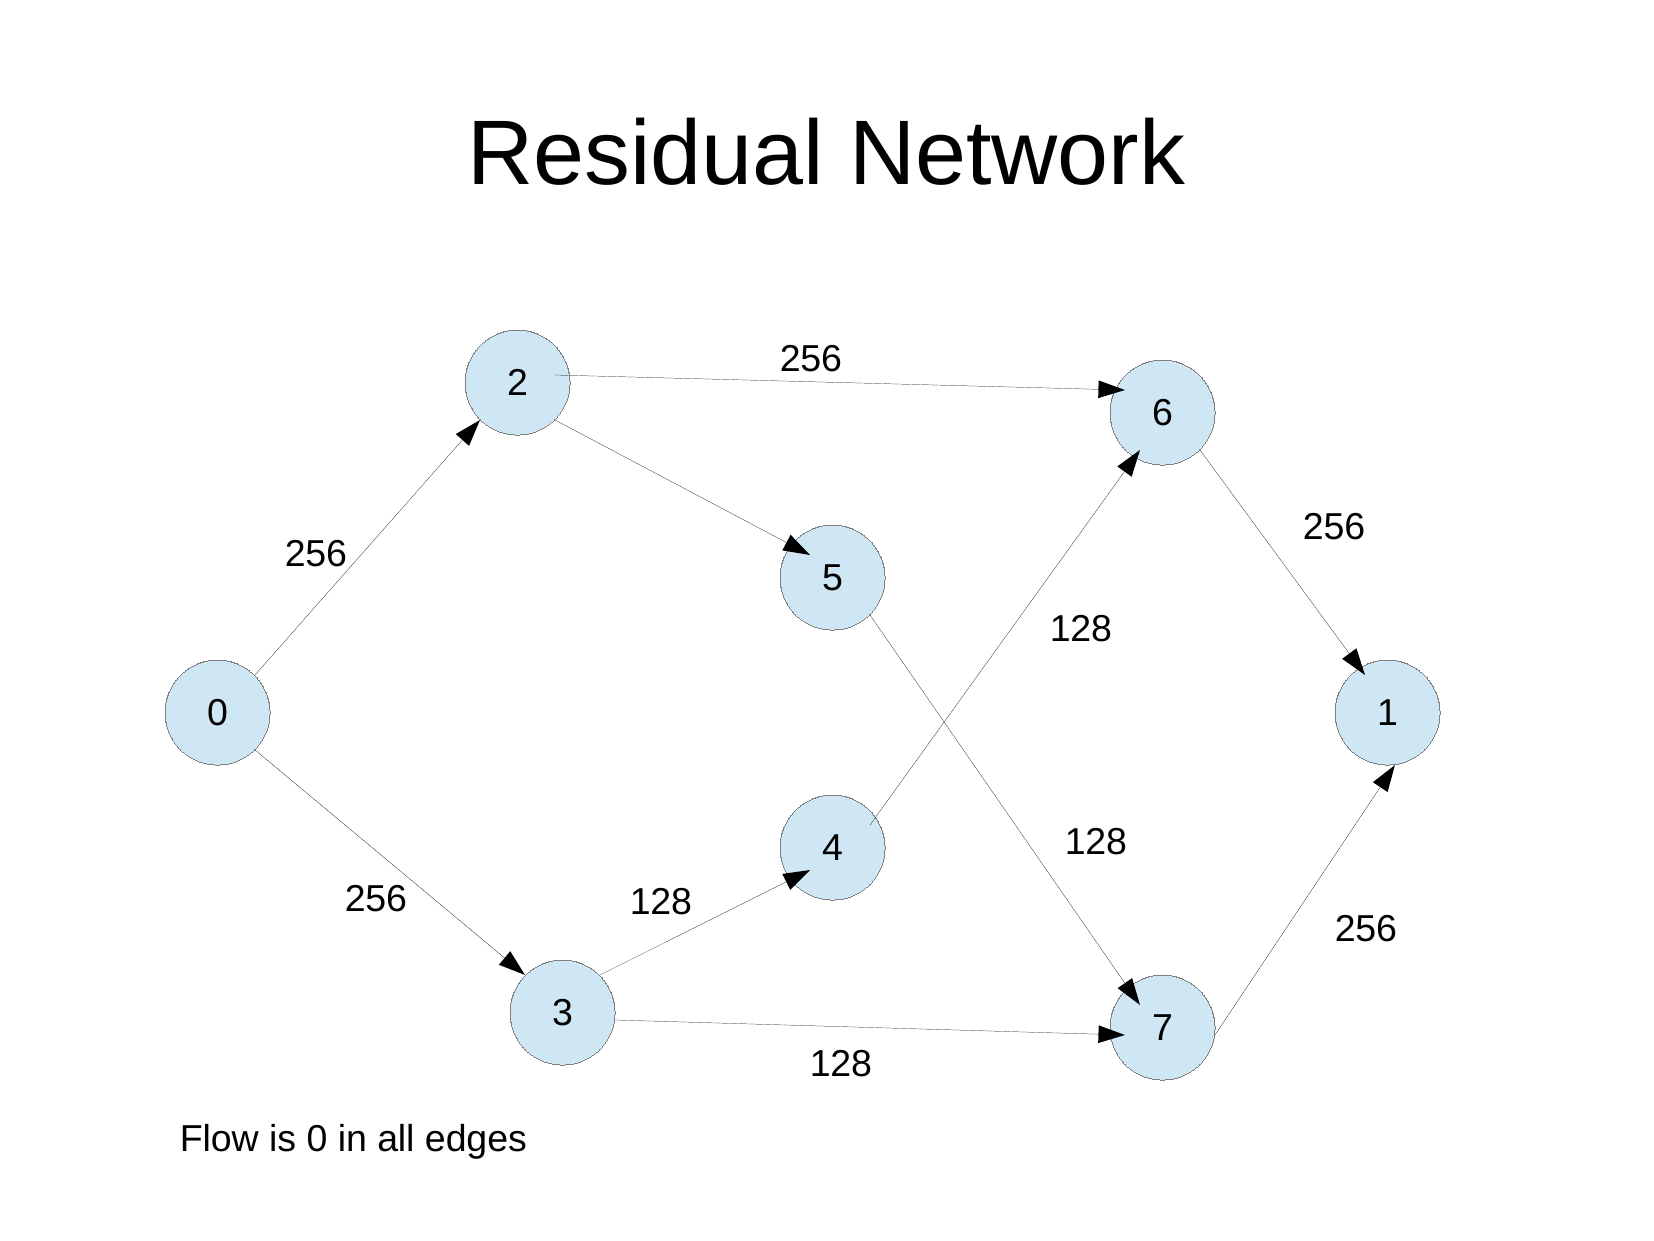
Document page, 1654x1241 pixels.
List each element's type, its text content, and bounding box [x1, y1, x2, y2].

text_box 0 [165, 660, 271, 766]
text_box 128 [1035, 600, 1127, 657]
text_box 128 [615, 873, 707, 931]
text_box 1 [1335, 660, 1441, 766]
text_box 7 [1110, 975, 1216, 1081]
text_box 256 [765, 330, 857, 421]
text_box 128 [795, 1035, 887, 1092]
text_box 4 [780, 795, 886, 901]
text_box 6 [1110, 360, 1216, 466]
text_box 2 [465, 330, 571, 436]
text_box 256 [270, 525, 362, 582]
text_box 3 [510, 960, 616, 1066]
text_box 5 [780, 525, 886, 631]
text_box 256 [1288, 498, 1381, 556]
title Residual Network [82, 49, 1571, 257]
text_box 256 [330, 870, 422, 927]
text_box Flow is 0 in all edges [165, 1110, 542, 1209]
text_box 128 [1050, 813, 1142, 871]
text_box 256 [1320, 900, 1412, 961]
